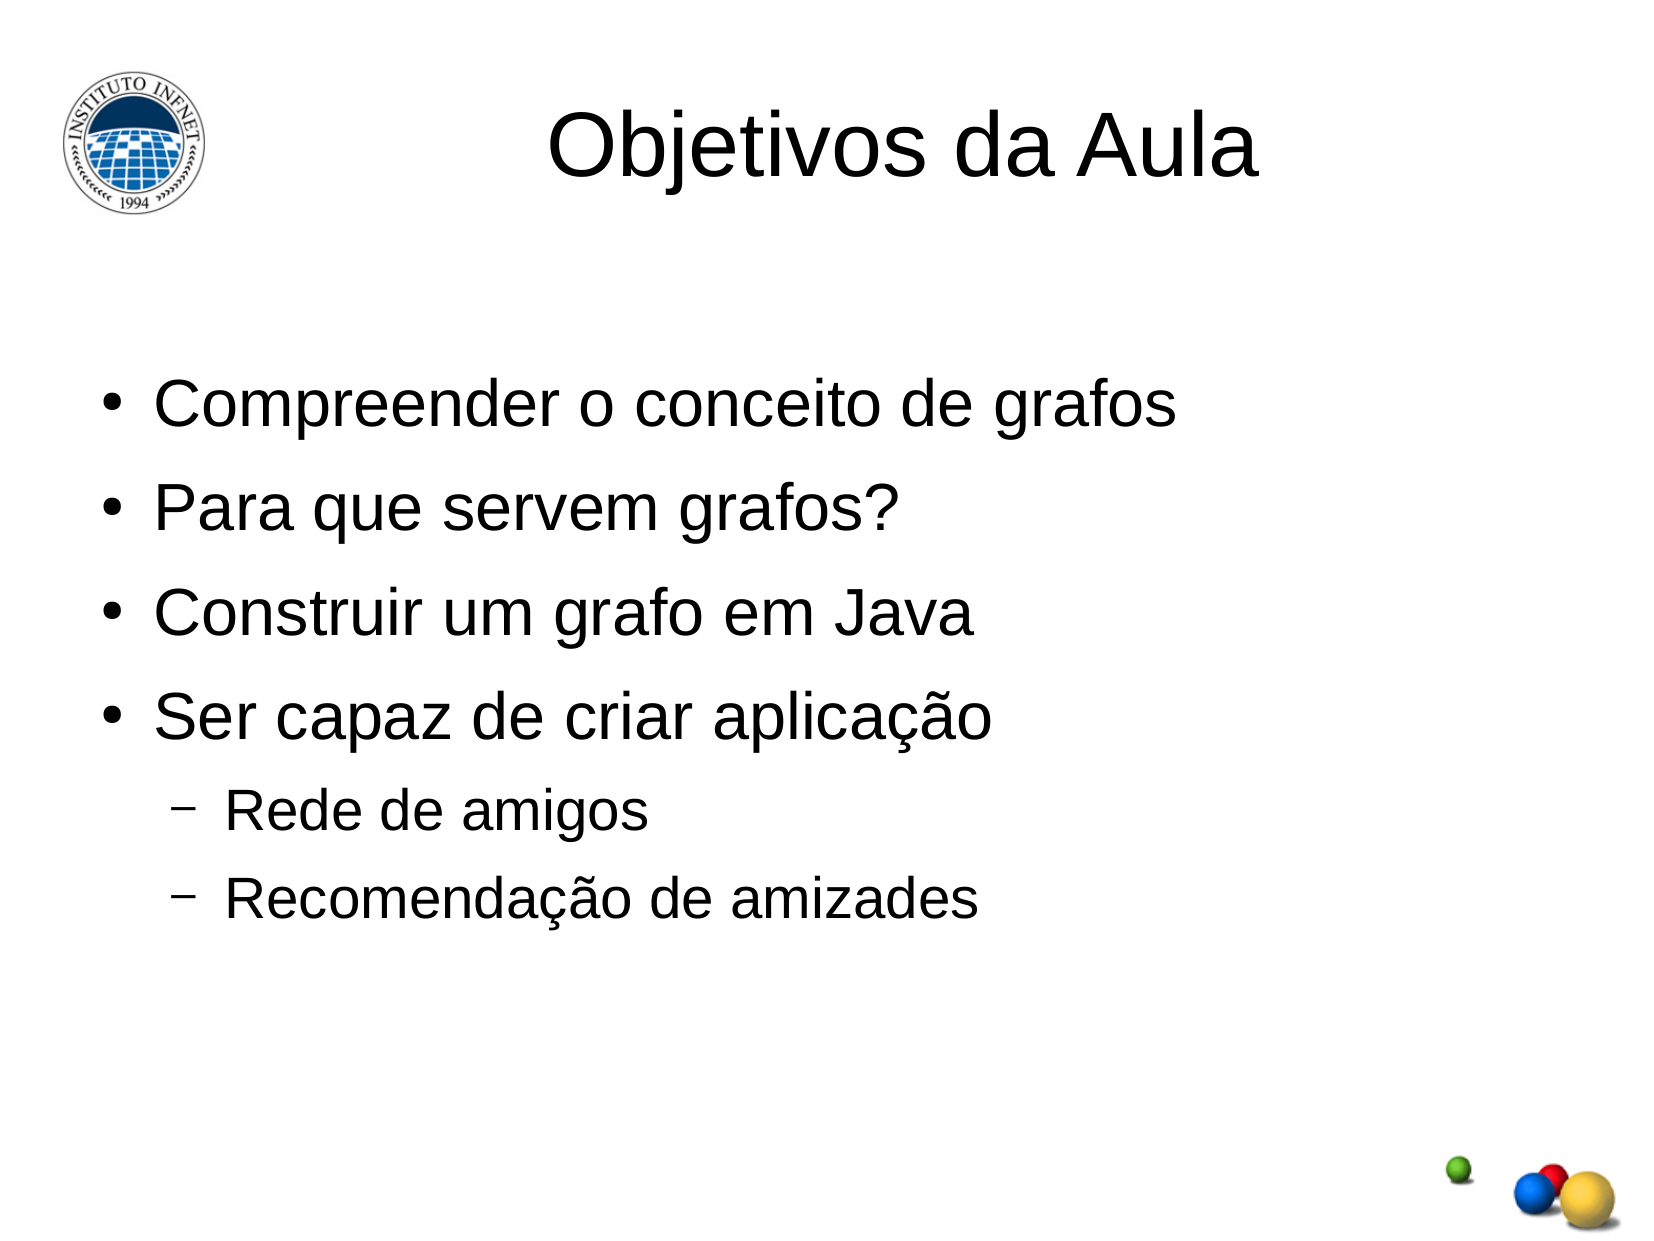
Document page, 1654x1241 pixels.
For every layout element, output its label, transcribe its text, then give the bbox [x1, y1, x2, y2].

picture [18, 58, 249, 227]
title Objetivos da Aula [259, 40, 1548, 249]
list Compreender o conceito de grafos Para que servem grafos? Construir um grafo em Java Ser capaz de criar aplicação Rede de amigos Recomendação de amizades [82, 366, 1560, 1028]
picture [1423, 1151, 1647, 1235]
